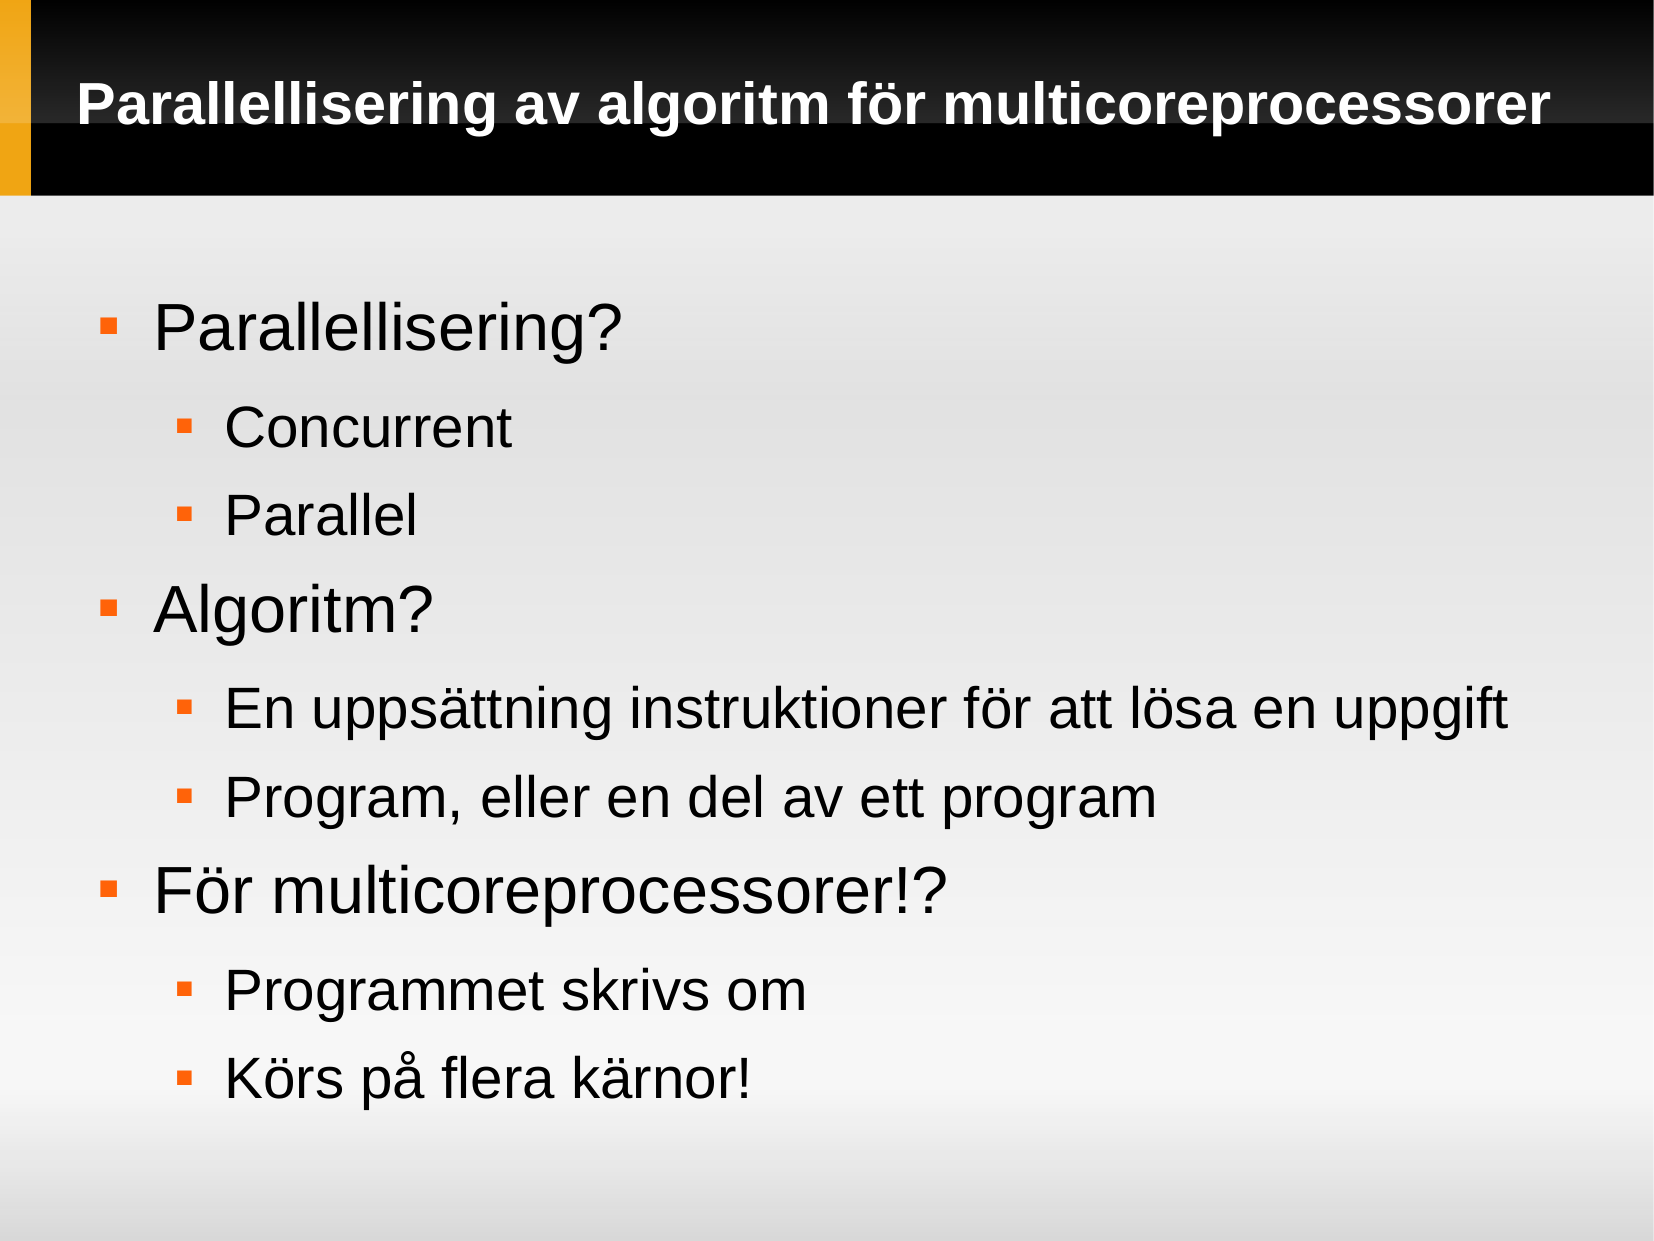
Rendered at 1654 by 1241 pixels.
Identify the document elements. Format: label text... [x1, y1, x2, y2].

list Parallellisering? Concurrent Parallel Algoritm? En uppsättning instruktioner för att lösa en uppgift Program, eller en del av ett program För multicoreprocessorer!? Programmet skrivs om Körs på flera kärnor! [82, 290, 1571, 1112]
title Parallellisering av algoritm för multicoreprocessorer [76, 7, 1565, 200]
picture [0, 0, 1654, 1241]
